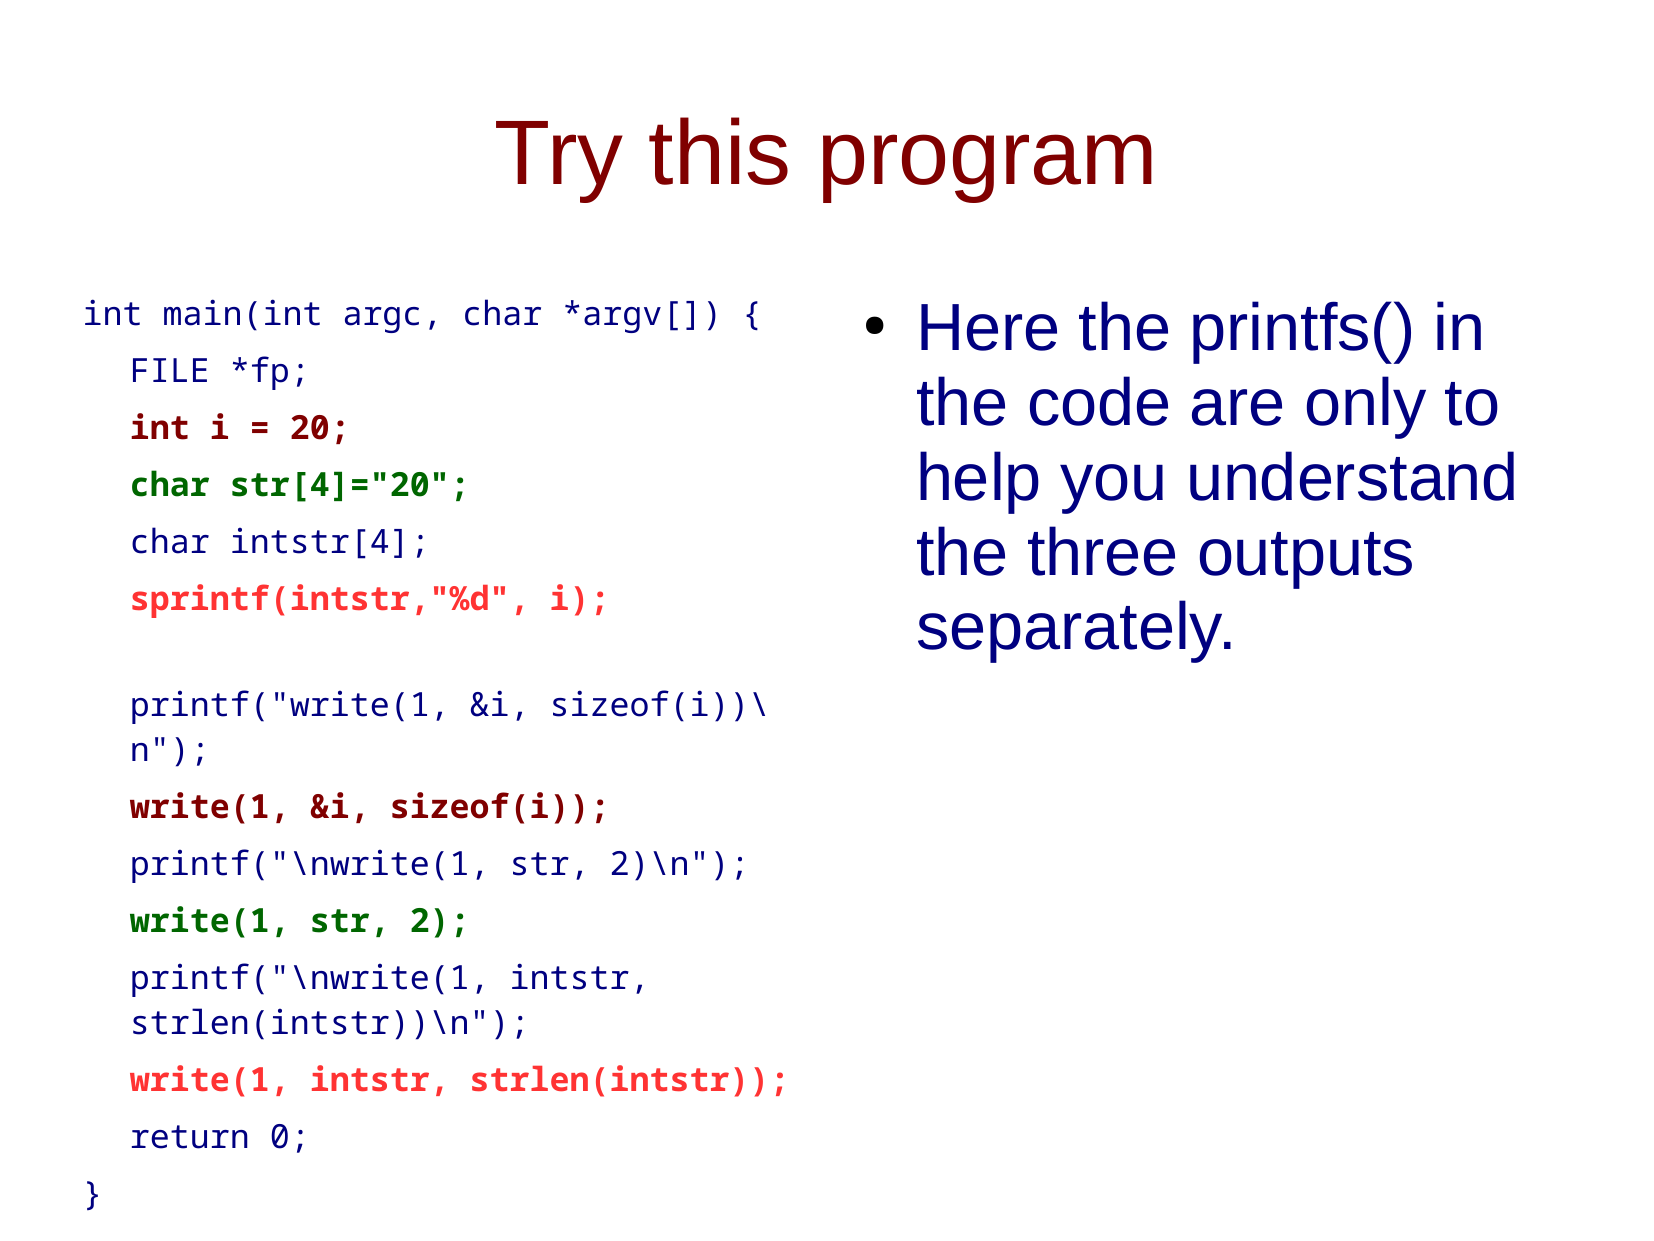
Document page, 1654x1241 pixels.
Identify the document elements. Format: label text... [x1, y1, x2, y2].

list Here the printfs() in the code are only to help you understand the three outputs separately. [845, 290, 1572, 1010]
title Try this program [82, 49, 1571, 257]
list int main(int argc, char *argv[]) { FILE *fp; int i = 20; char str[4]="20"; char intstr[4]; sprintf(intstr,"%d", i); printf("write(1, &i, sizeof(i))\n"); write(1, &i, sizeof(i)); printf("\nwrite(1, str, 2)\n"); write(1, str, 2); printf("\nwrite(1, intstr, strlen(intstr))\n"); write(1, intstr, strlen(intstr)); return 0; } [82, 290, 827, 1217]
